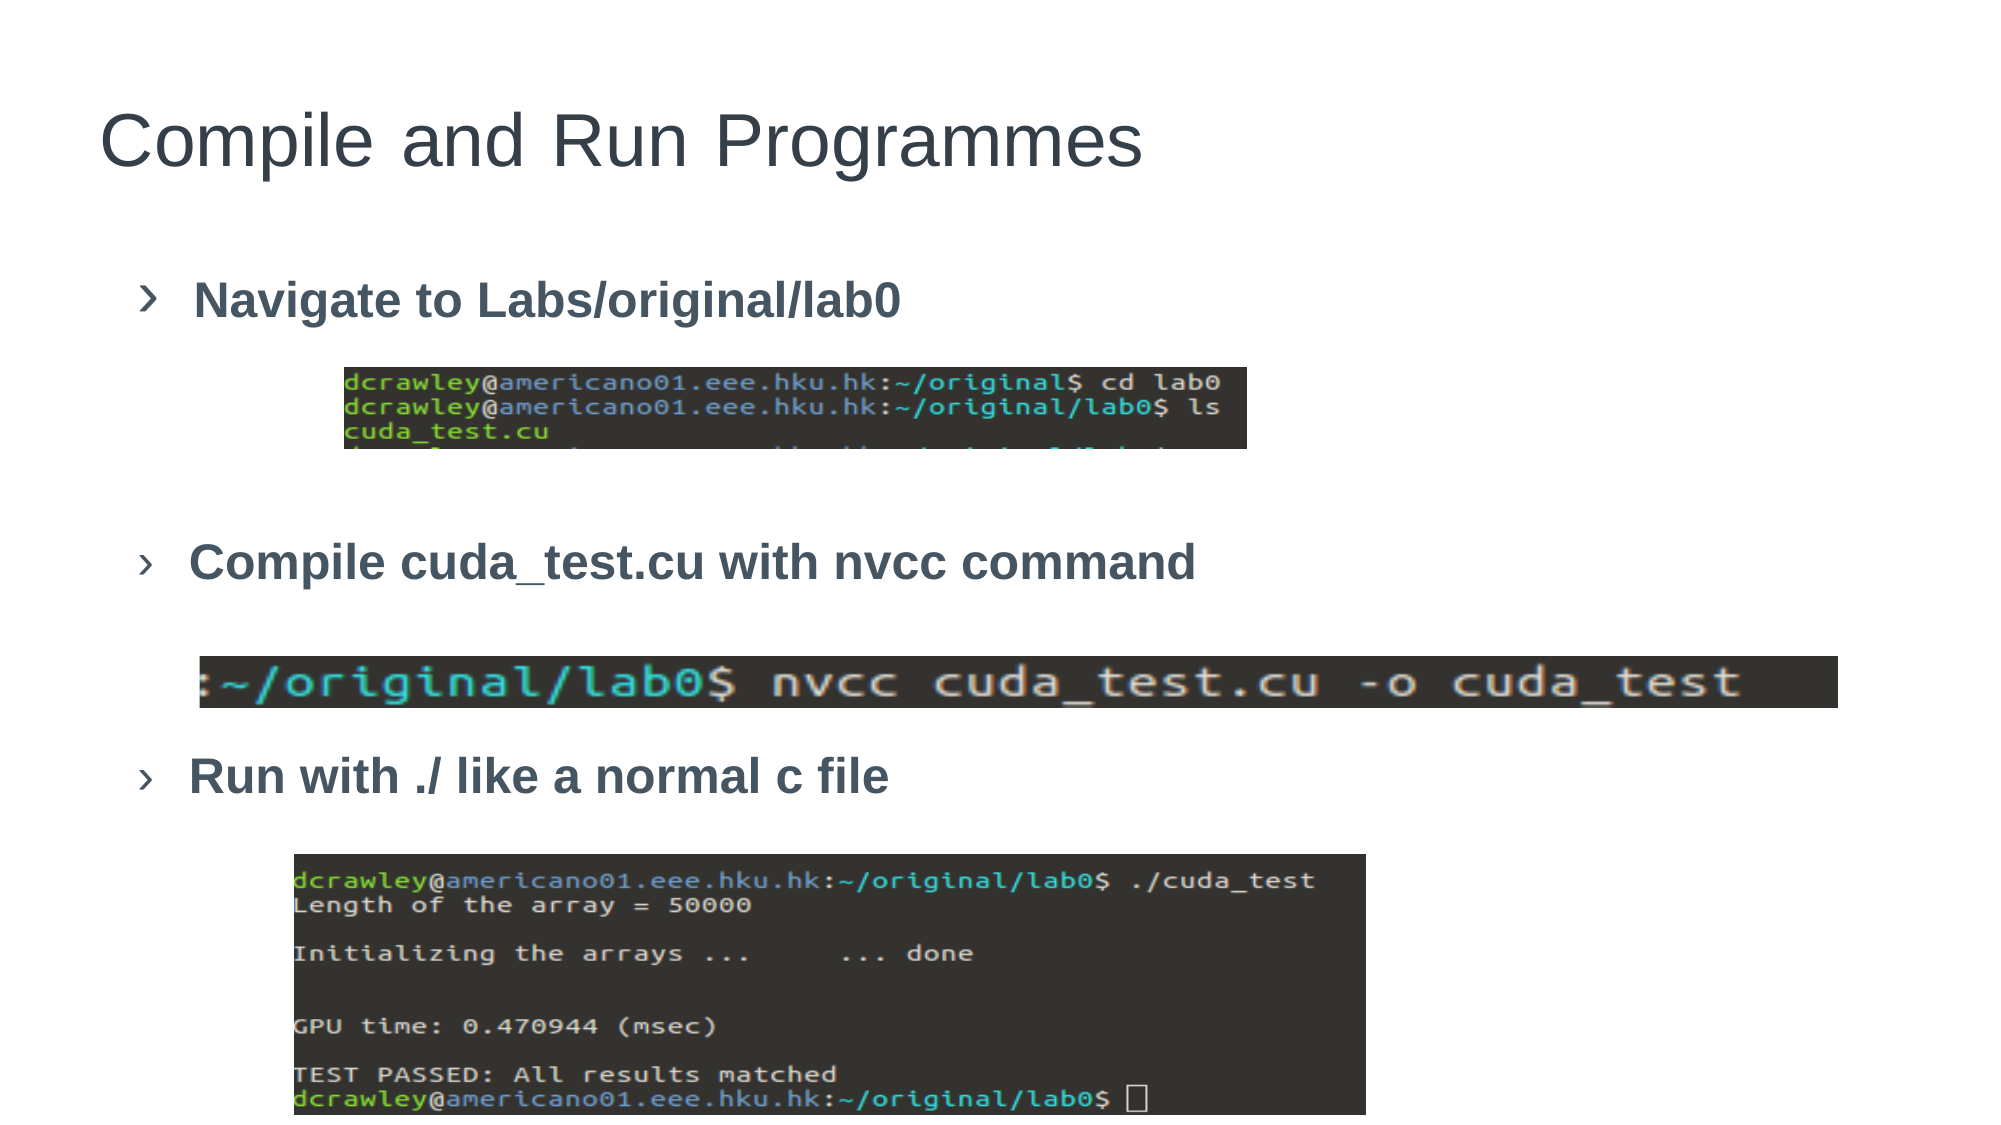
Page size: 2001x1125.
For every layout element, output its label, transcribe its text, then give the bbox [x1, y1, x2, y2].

title Compile and Run Programmes [99, 44, 1900, 233]
picture [199, 656, 1838, 708]
list Navigate to Labs/original/lab0 Compile cuda_test.cu with nvcc command Run with ./ like a normal c file [99, 263, 1900, 916]
picture [344, 367, 1247, 449]
picture [294, 854, 1366, 1116]
